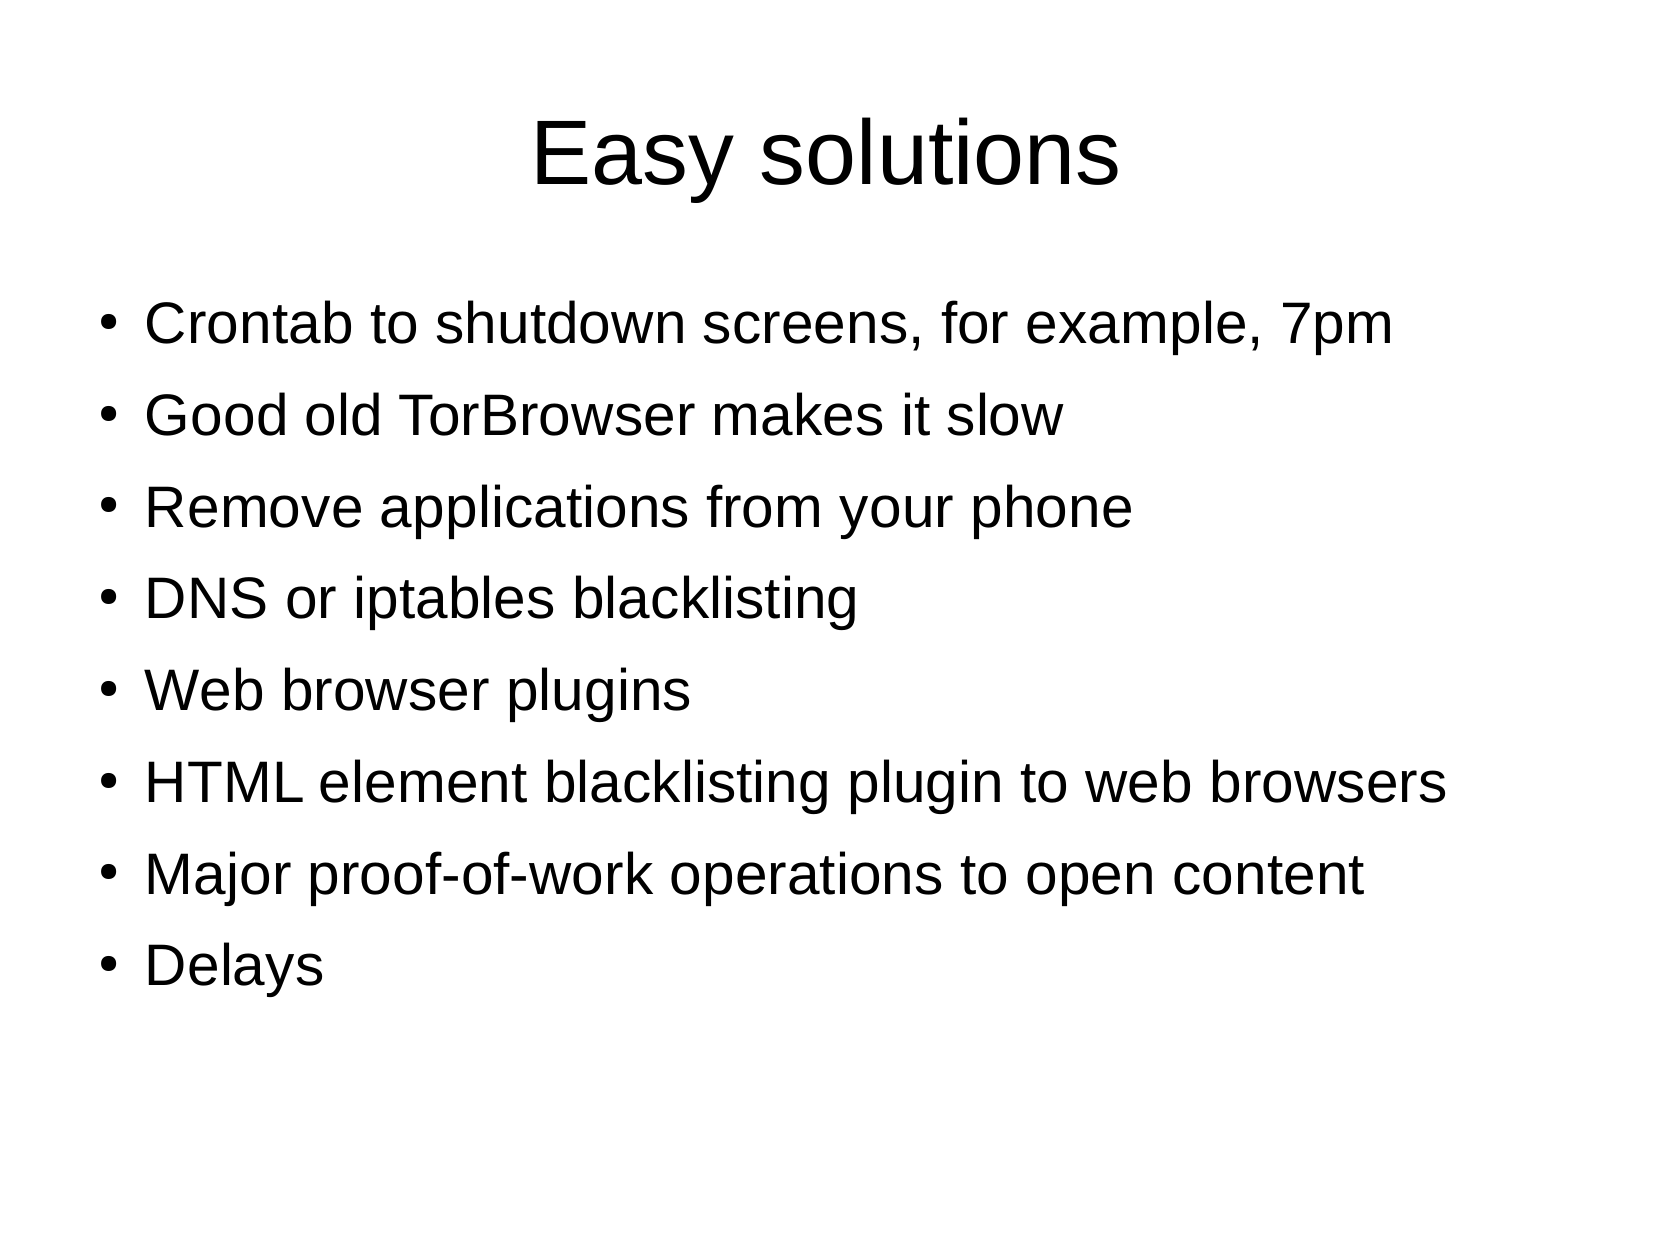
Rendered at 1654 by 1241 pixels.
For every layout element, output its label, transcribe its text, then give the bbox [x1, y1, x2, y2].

title Easy solutions [82, 49, 1571, 257]
list Crontab to shutdown screens, for example, 7pm Good old TorBrowser makes it slow Remove applications from your phone DNS or iptables blacklisting Web browser plugins HTML element blacklisting plugin to web browsers Major proof-of-work operations to open content Delays [82, 290, 1571, 1010]
